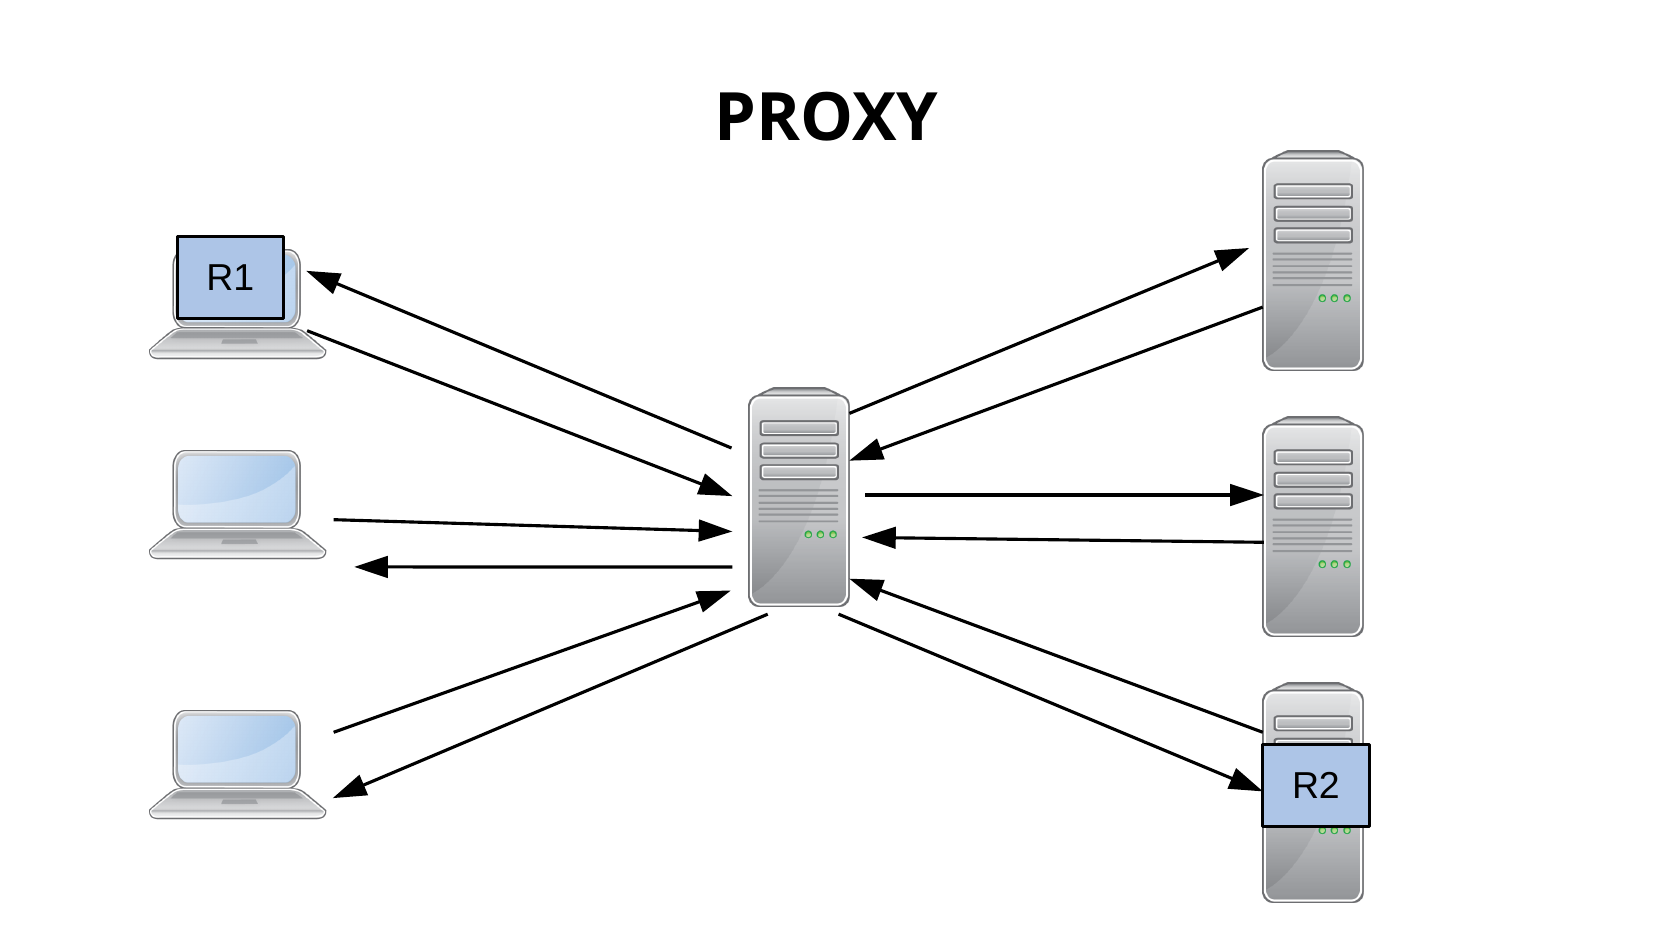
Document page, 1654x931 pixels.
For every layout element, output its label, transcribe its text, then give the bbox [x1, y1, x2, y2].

picture [1262, 682, 1364, 744]
picture [141, 702, 334, 827]
picture [141, 442, 334, 567]
picture [748, 387, 850, 607]
picture [1262, 416, 1364, 637]
text_box R2 [1262, 744, 1370, 827]
picture [141, 241, 334, 367]
picture [1262, 150, 1364, 371]
picture [1262, 827, 1364, 903]
title PROXY [82, 36, 1571, 193]
text_box R1 [177, 236, 284, 319]
